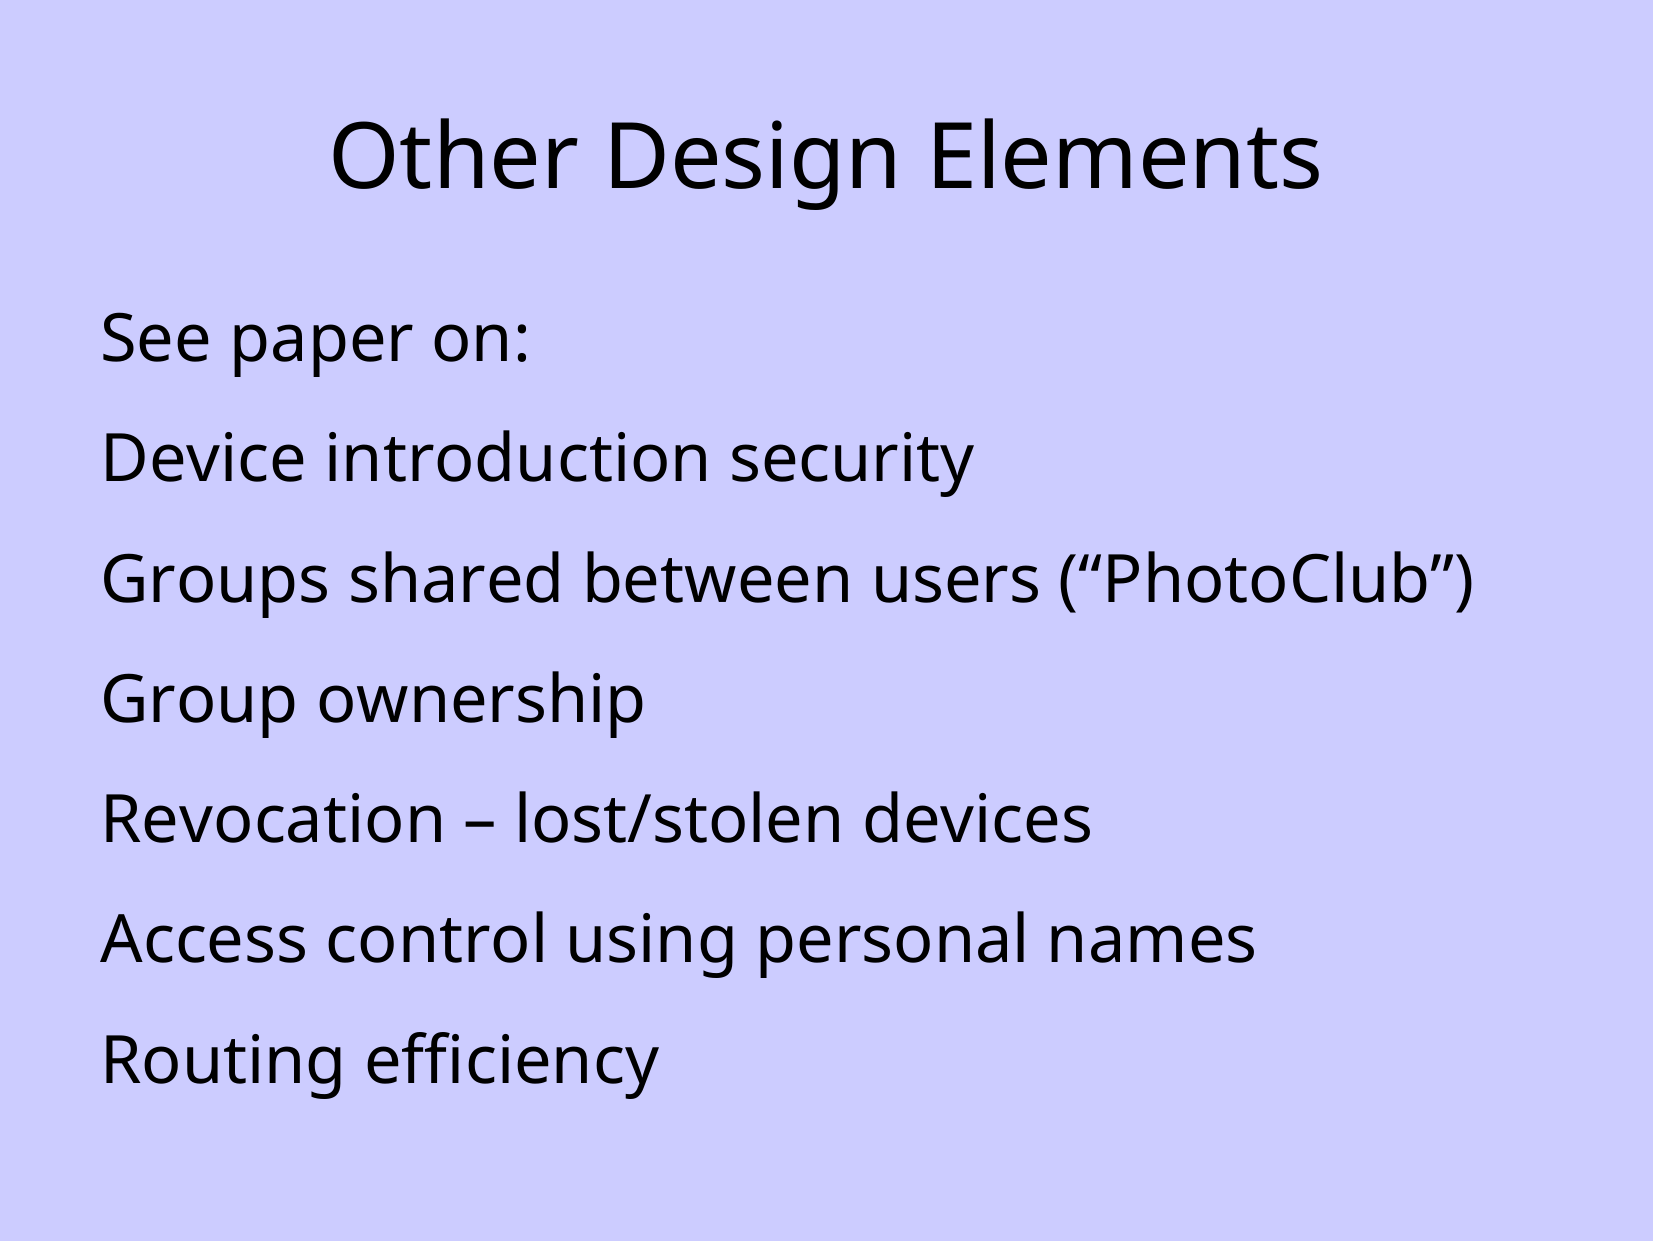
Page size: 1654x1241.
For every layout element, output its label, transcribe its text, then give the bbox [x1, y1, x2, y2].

title Other Design Elements [82, 49, 1571, 257]
list See paper on: Device introduction security Groups shared between users (“PhotoClub”) Group ownership Revocation – lost/stolen devices Access control using personal names Routing efficiency [82, 290, 1571, 1109]
